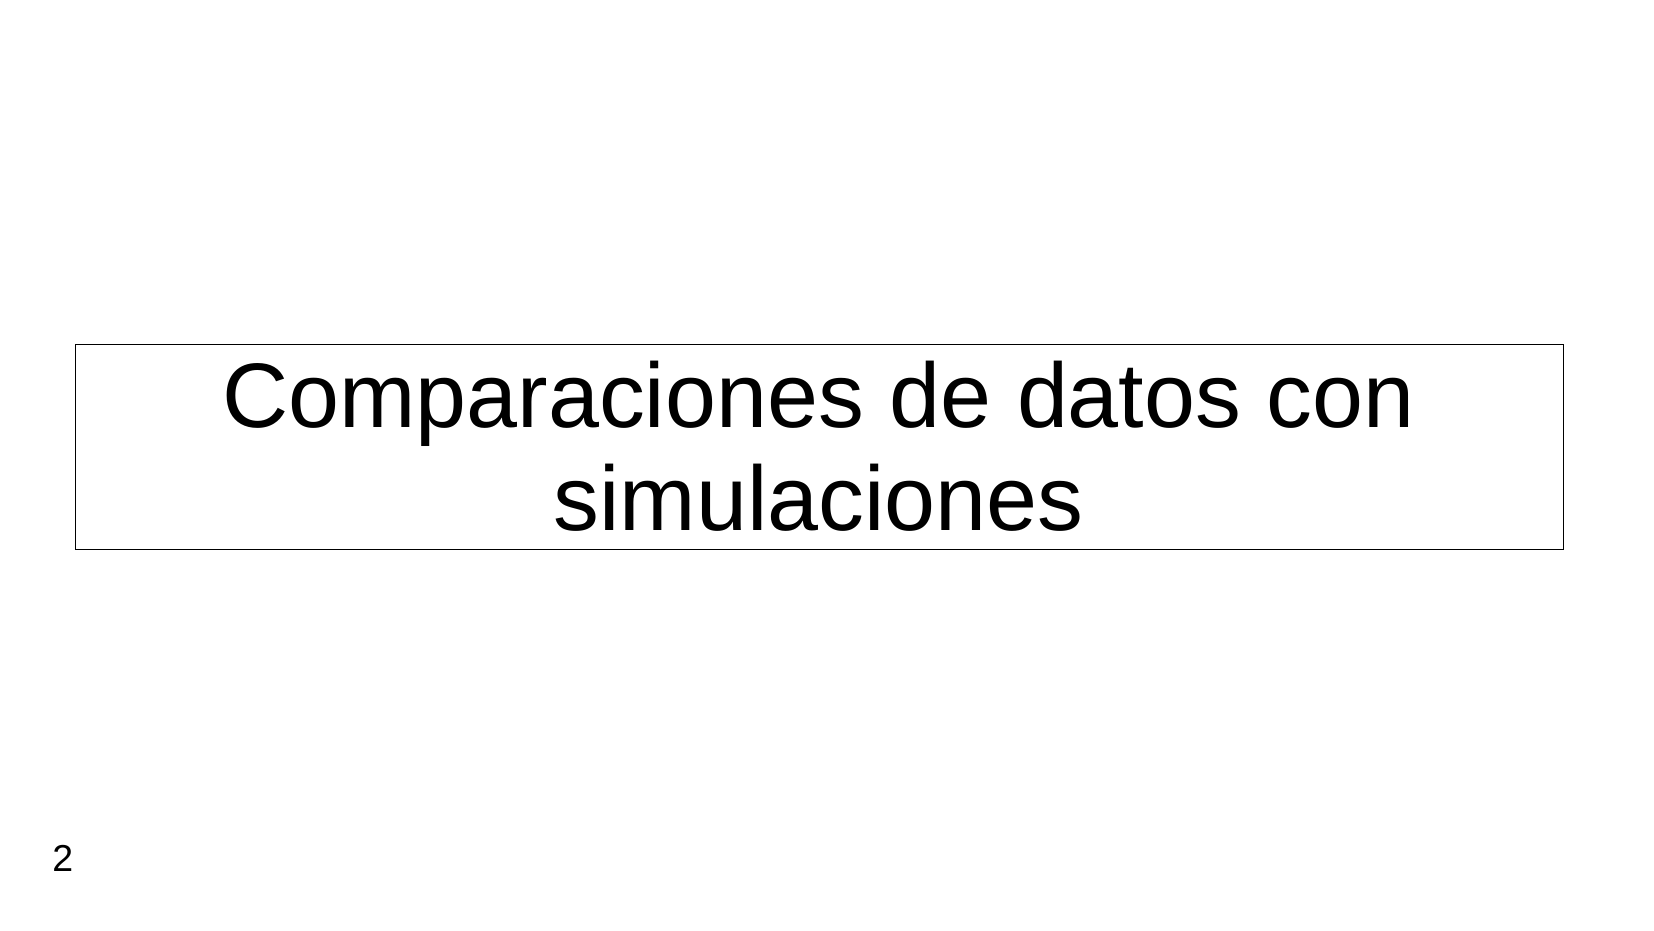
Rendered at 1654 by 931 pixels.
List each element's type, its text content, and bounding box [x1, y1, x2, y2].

title Comparaciones de datos con simulaciones [75, 344, 1564, 550]
text_box <number> [37, 829, 667, 901]
